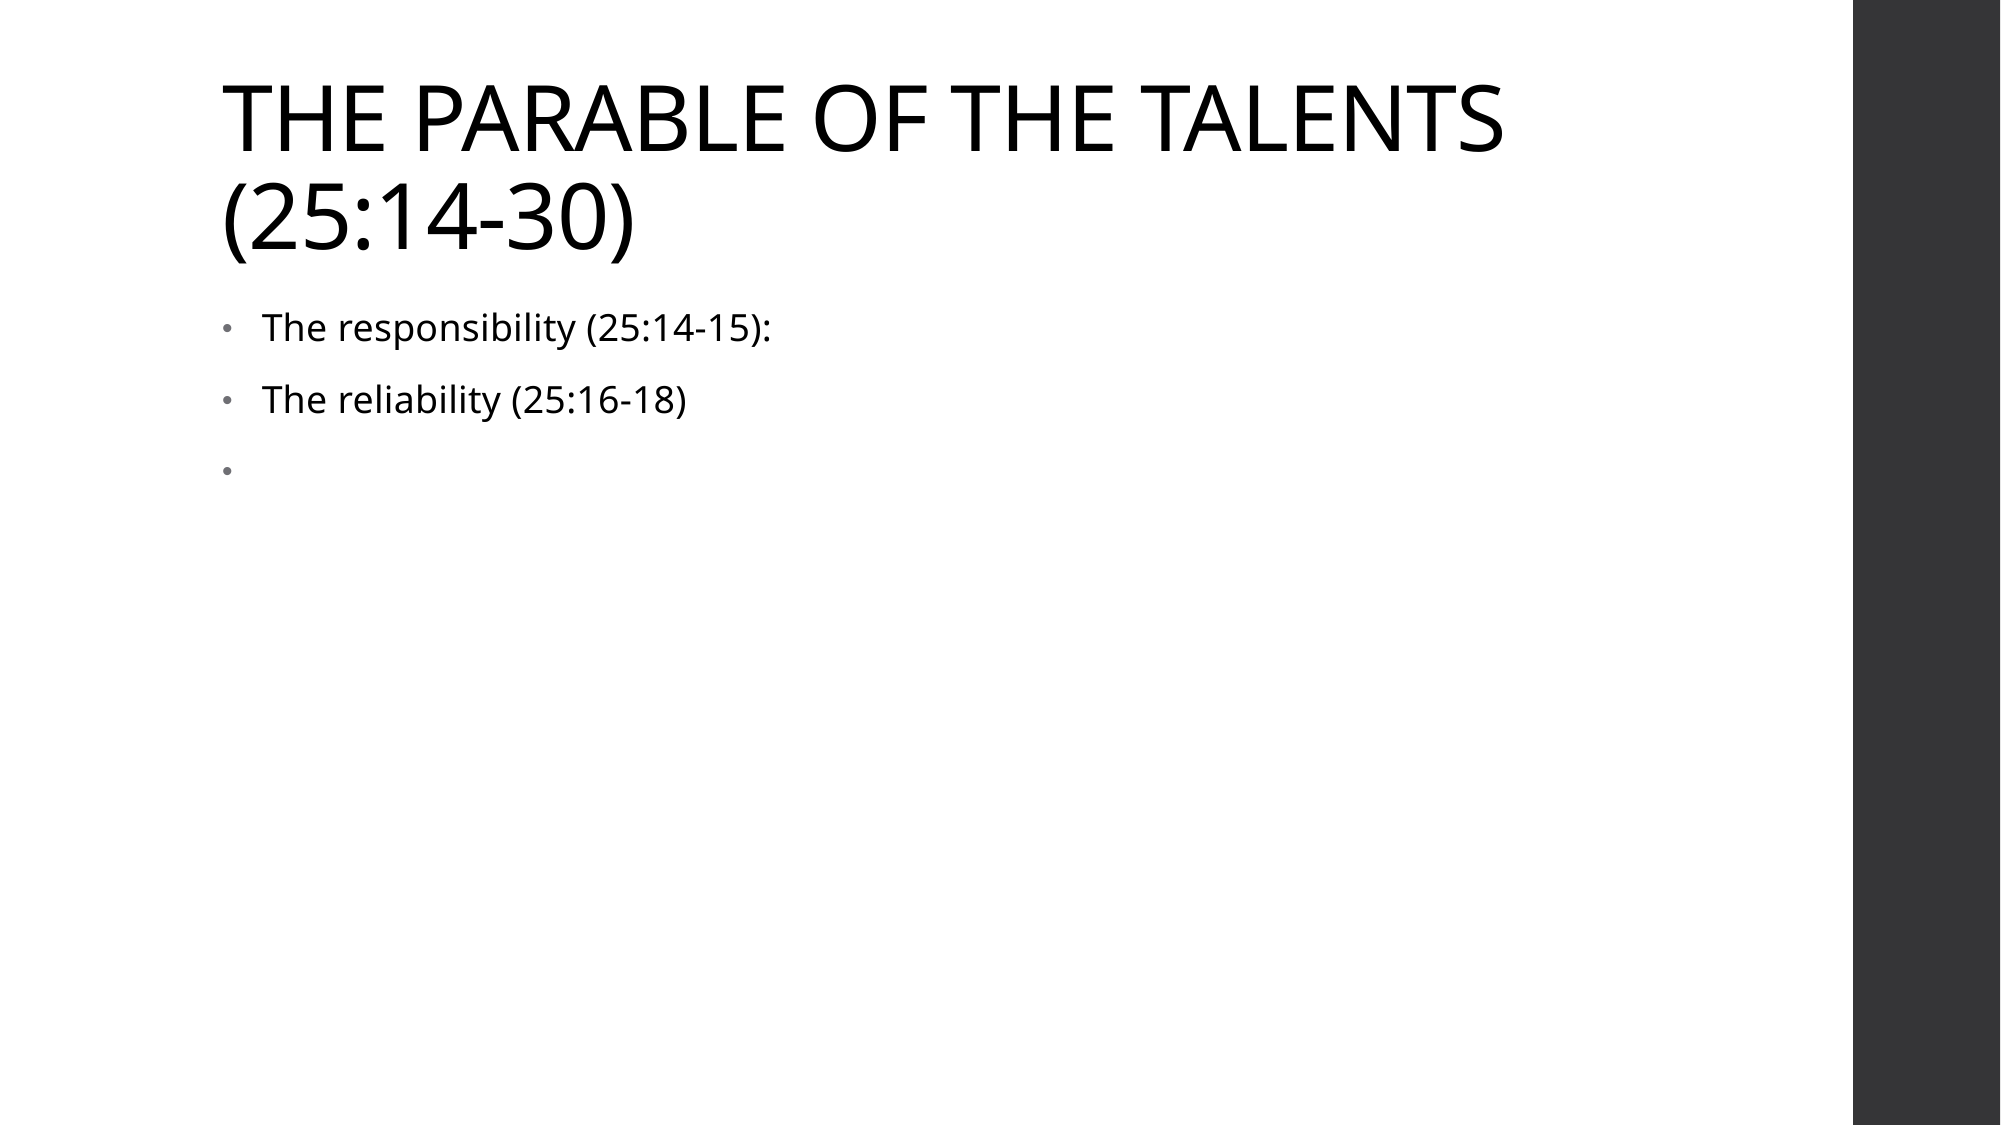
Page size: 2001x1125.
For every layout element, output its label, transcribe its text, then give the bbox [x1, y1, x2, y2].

list The responsibility (25:14-15): The reliability (25:16-18) [206, 299, 1617, 1014]
title THE PARABLE OF THE TALENTS (25:14-30) [206, 60, 1797, 278]
